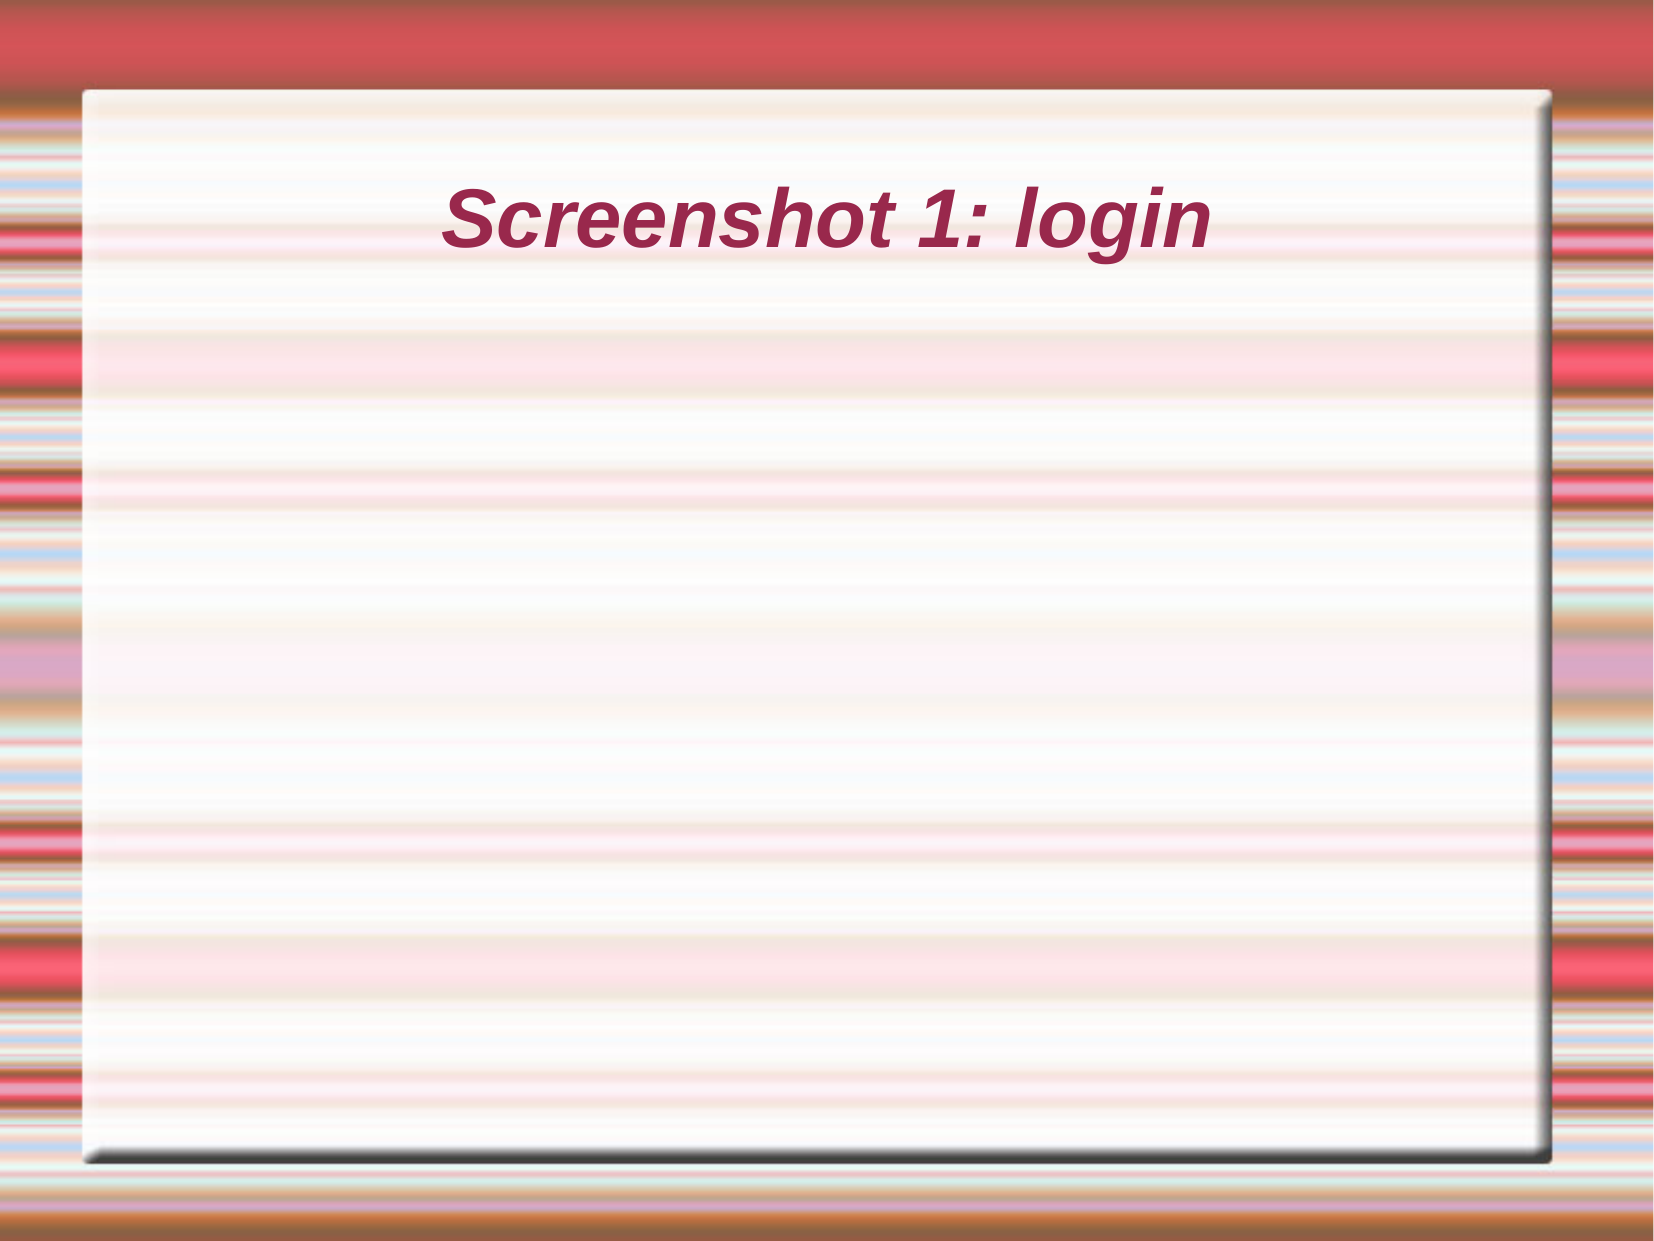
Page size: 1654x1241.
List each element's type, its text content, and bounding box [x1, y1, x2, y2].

title Screenshot 1: login [121, 114, 1534, 322]
picture [0, 0, 1654, 1241]
